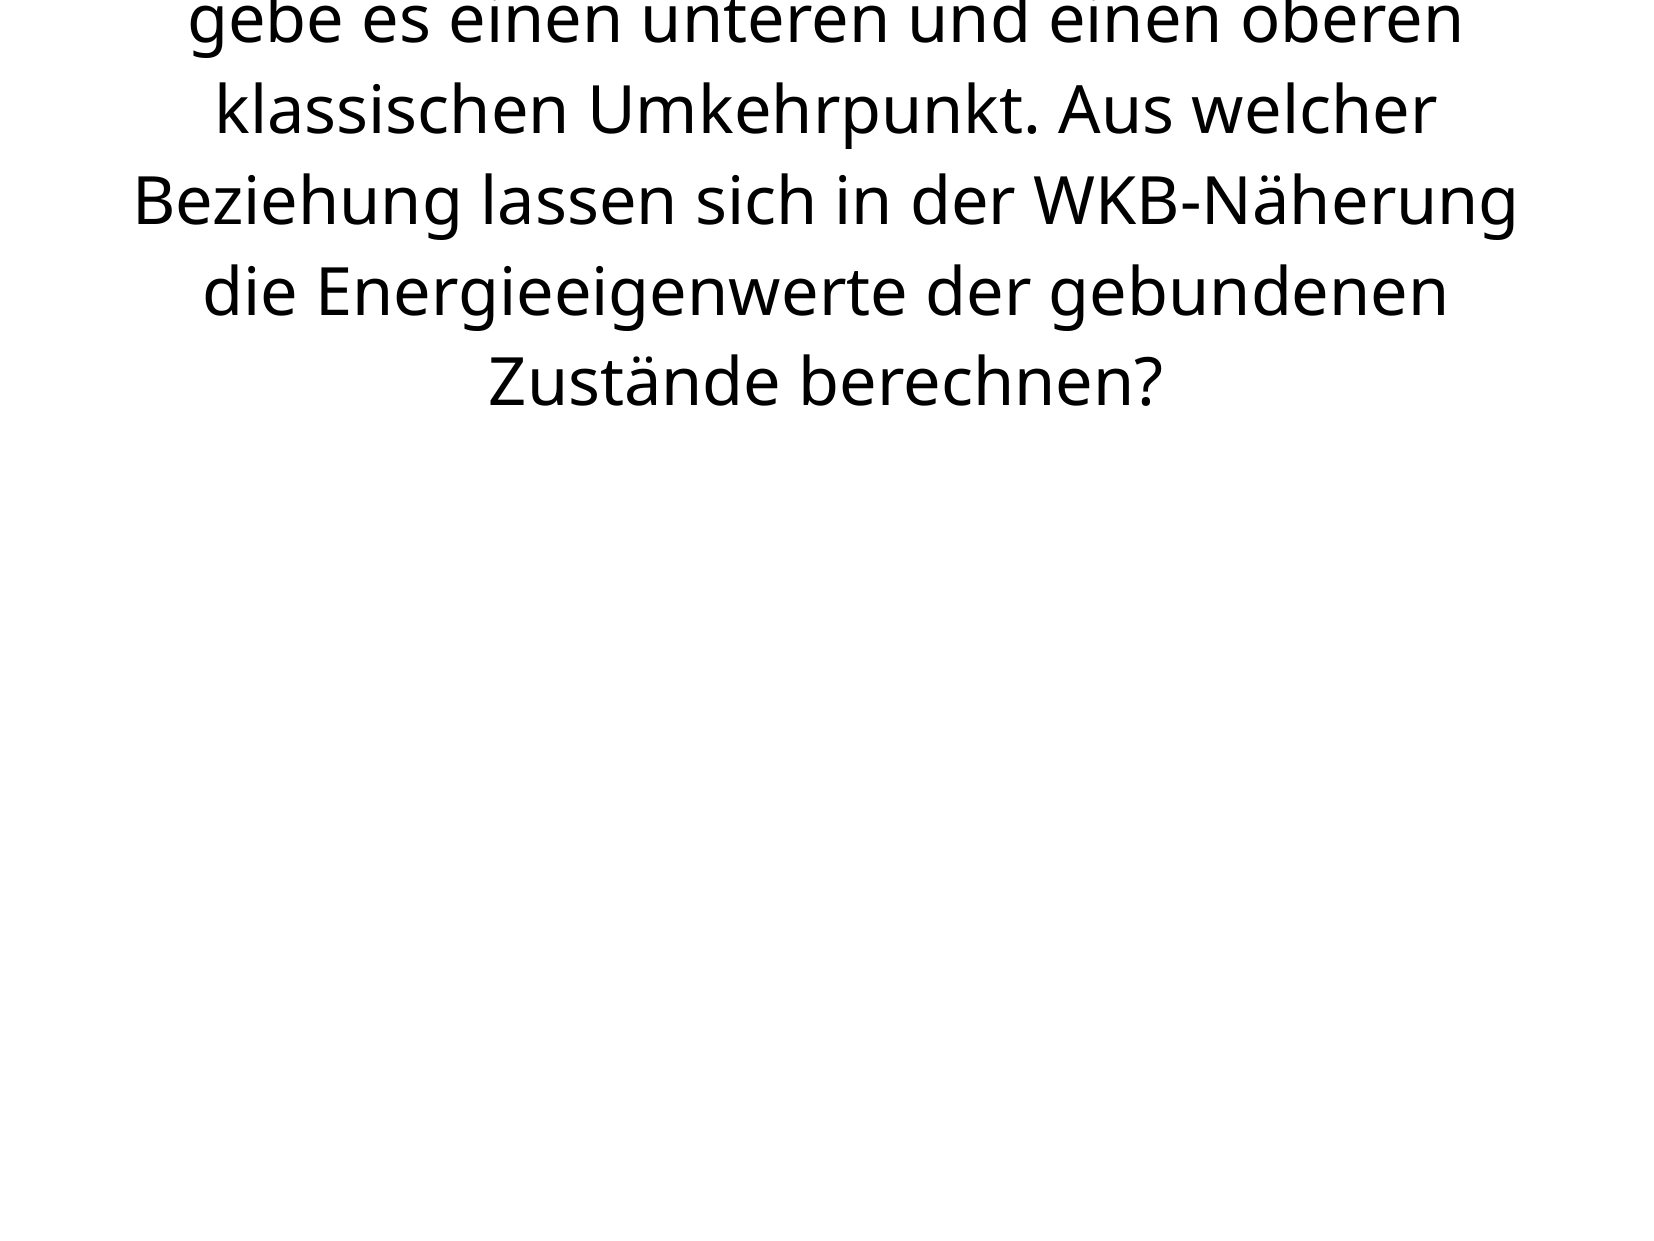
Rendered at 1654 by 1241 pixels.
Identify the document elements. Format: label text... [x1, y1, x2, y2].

title Bei einem eindimensionalen Potentialproblem gebe es einen unteren und einen oberen klassischen Umkehrpunkt. Aus welcher Beziehung lassen sich in der WKB-Näherung die Energieeigenwerte der gebundenen Zustände berechnen? [82, 0, 1571, 420]
